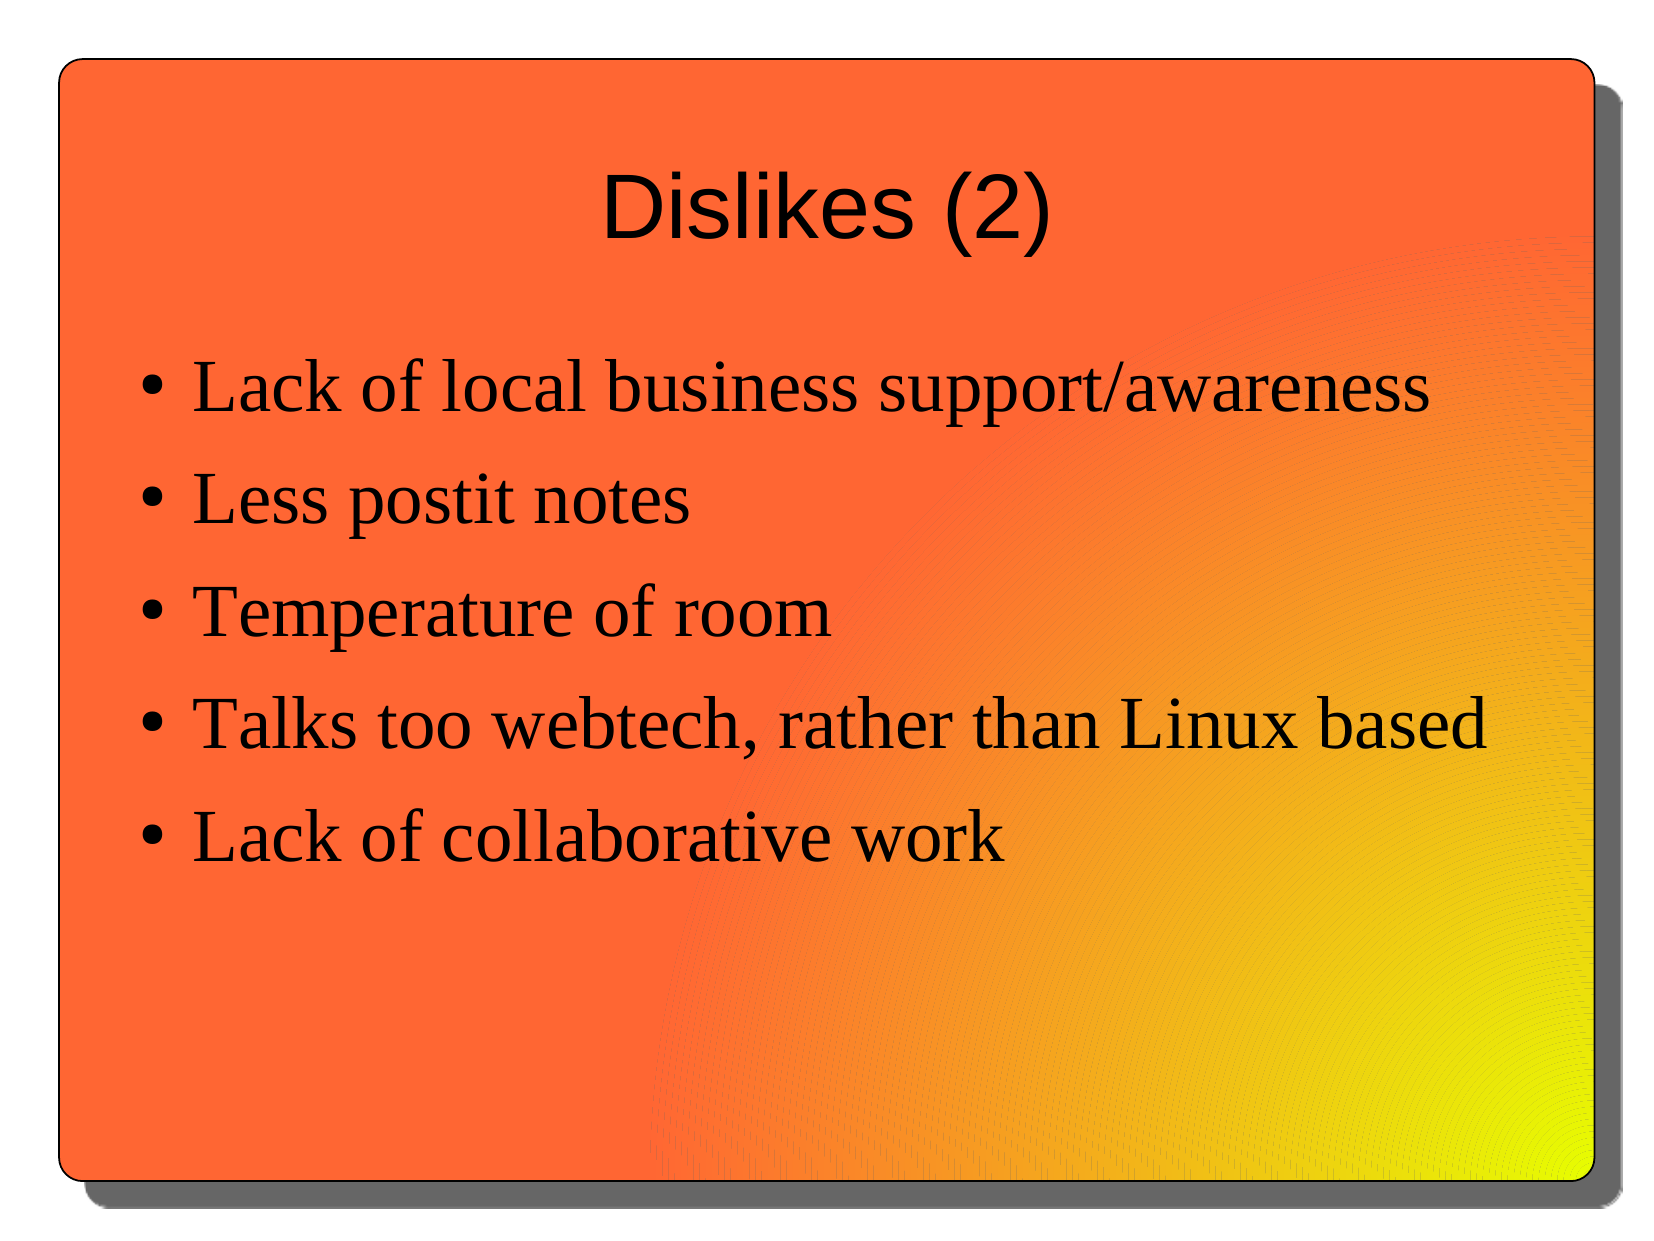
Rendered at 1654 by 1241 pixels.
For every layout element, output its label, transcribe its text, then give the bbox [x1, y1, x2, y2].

list Lack of local business support/awareness Less postit notes Temperature of room Talks too webtech, rather than Linux based Lack of collaborative work [121, 344, 1534, 1112]
title Dislikes (2) [121, 110, 1534, 303]
